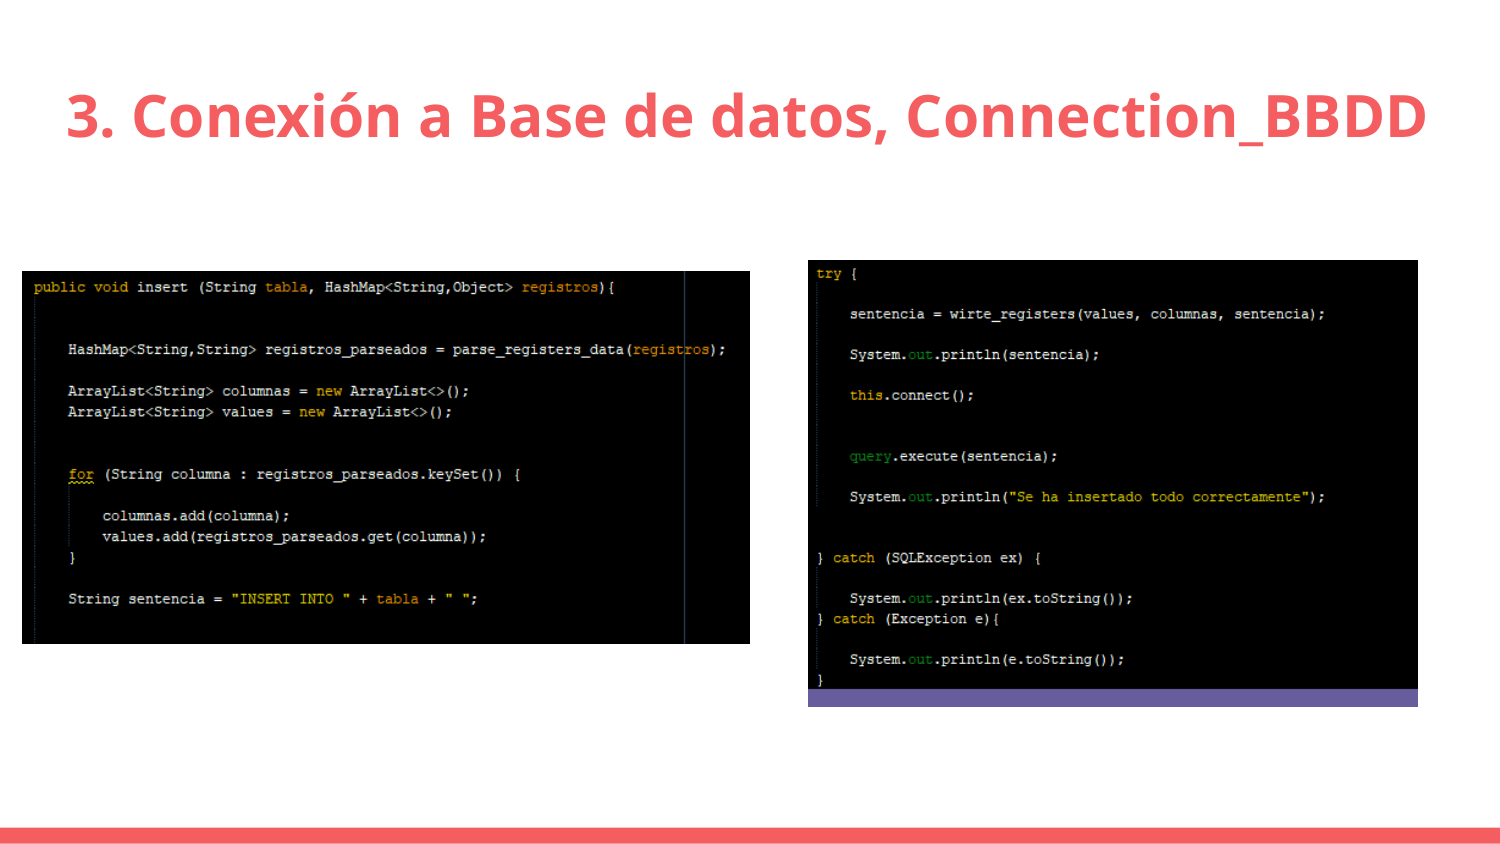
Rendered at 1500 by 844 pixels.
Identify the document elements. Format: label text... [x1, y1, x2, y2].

title 3. Conexión a Base de datos, Connection_BBDD [51, 64, 1449, 167]
picture [22, 271, 750, 644]
picture [808, 260, 1418, 707]
